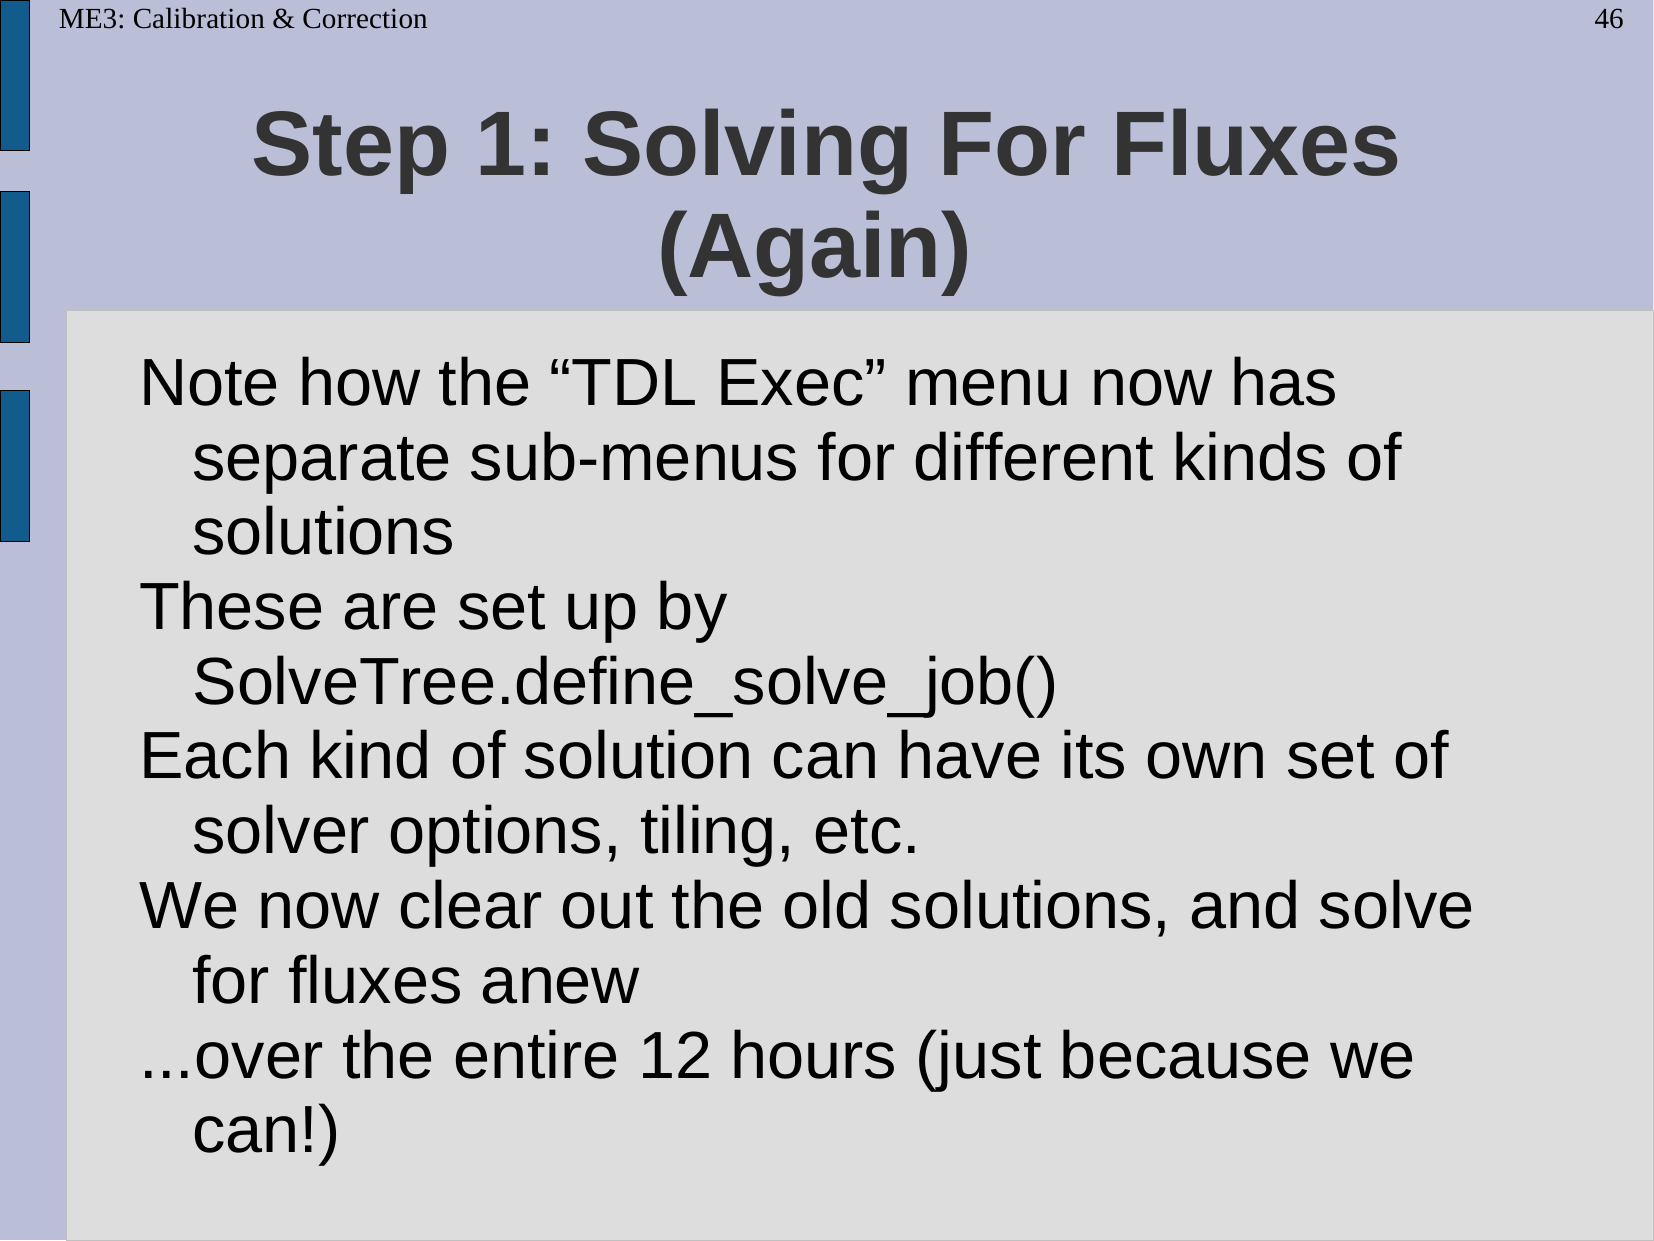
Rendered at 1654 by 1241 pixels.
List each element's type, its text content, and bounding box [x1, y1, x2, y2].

title Step 1: Solving For Fluxes (Again) [121, 87, 1534, 302]
list Note how the “TDL Exec” menu now has separate sub-menus for different kinds of solutions These are set up by SolveTree.define_solve_job() Each kind of solution can have its own set of solver options, tiling, etc. We now clear out the old solutions, and solve for fluxes anew ...over the entire 12 hours (just because we can!) [121, 344, 1534, 1201]
